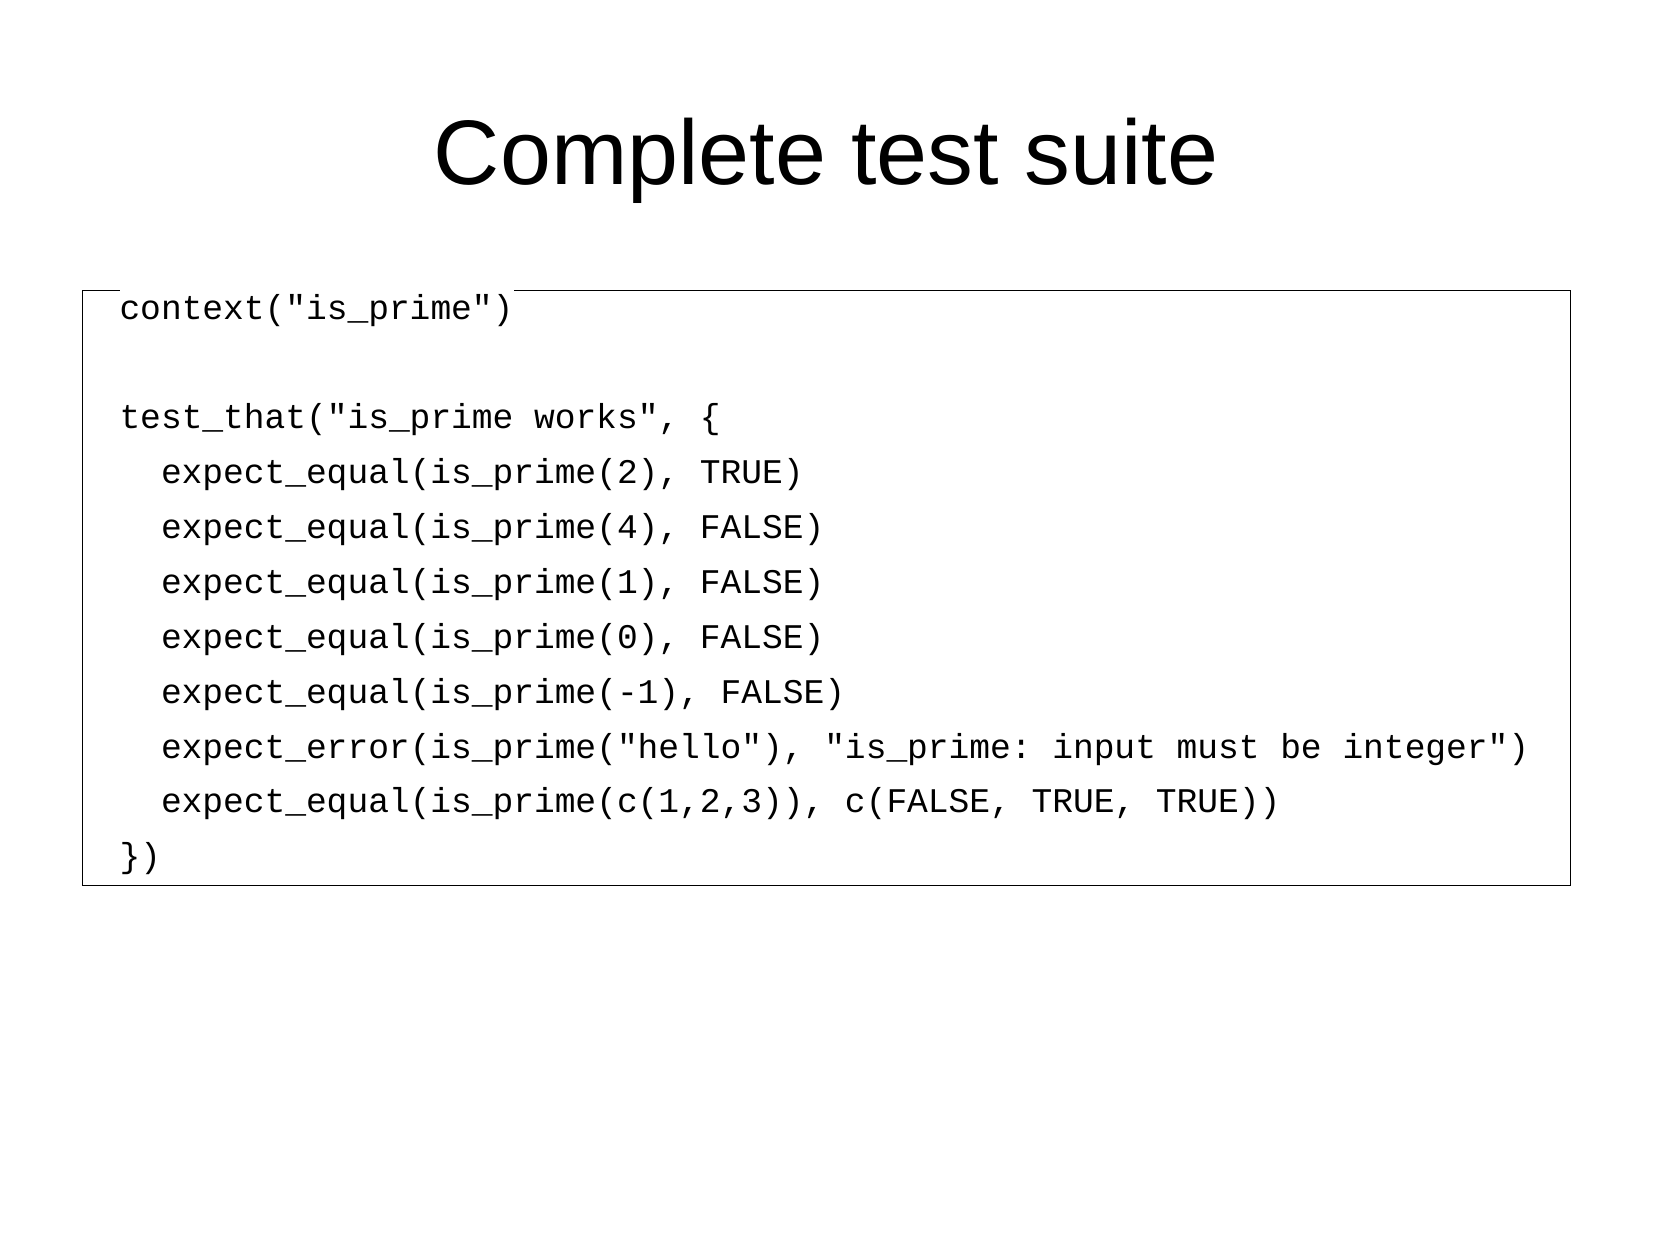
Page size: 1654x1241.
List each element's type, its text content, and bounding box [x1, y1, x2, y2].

title Complete test suite [82, 49, 1571, 257]
list context("is_prime") test_that("is_prime works", { expect_equal(is_prime(2), TRUE) expect_equal(is_prime(4), FALSE) expect_equal(is_prime(1), FALSE) expect_equal(is_prime(0), FALSE) expect_equal(is_prime(-1), FALSE) expect_error(is_prime("hello"), "is_prime: input must be integer") expect_equal(is_prime(c(1,2,3)), c(FALSE, TRUE, TRUE)) }) [82, 290, 1571, 886]
